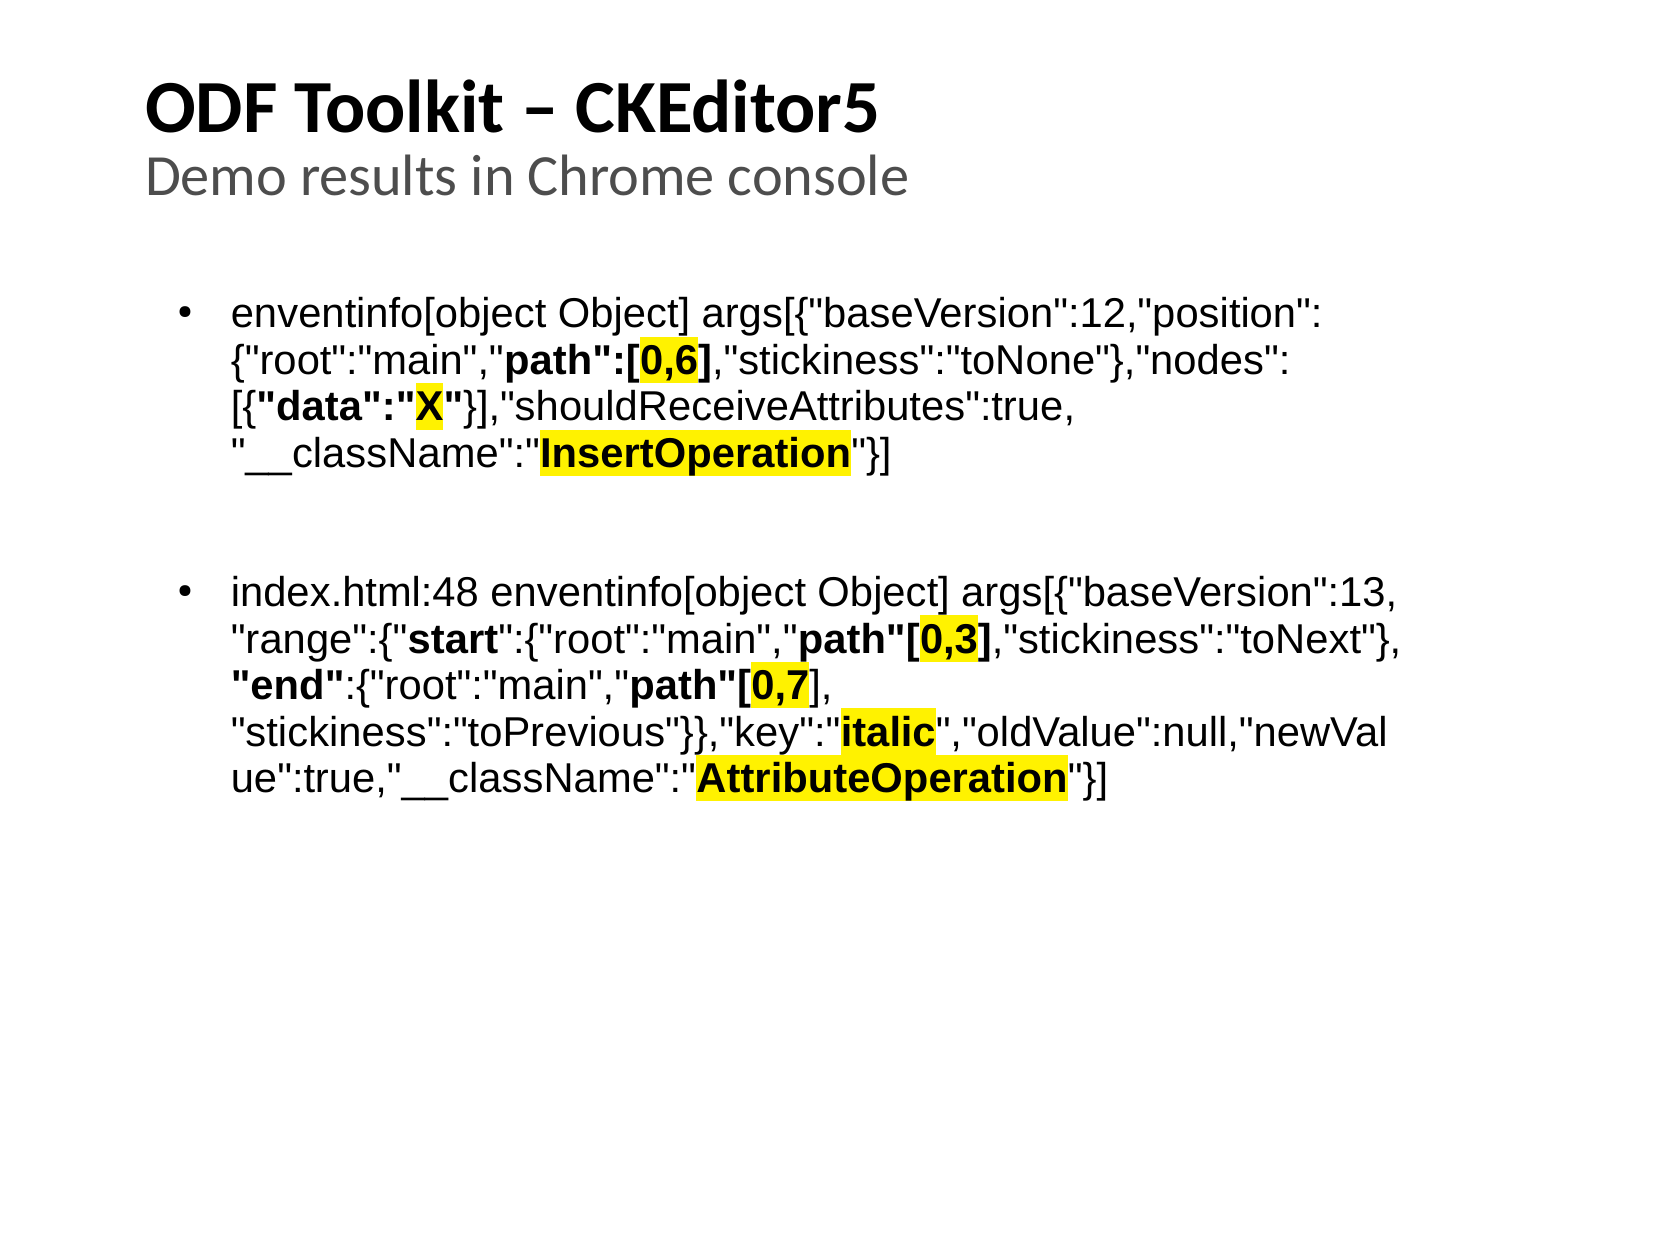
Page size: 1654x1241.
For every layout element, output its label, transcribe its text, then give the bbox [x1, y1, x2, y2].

title ODF Toolkit – CKEditor5 Demo results in Chrome console [145, 67, 1388, 220]
text_box enventinfo[object Object] args[{"baseVersion":12,"position":{"root":"main","path":[0,6],"stickiness":"toNone"},"nodes":[{"data":"X"}],"shouldReceiveAttributes":true, "__className":"InsertOperation"}] index.html:48 enventinfo[object Object] args[{"baseVersion":13, "range":{"start":{"root":"main","path"[0,3],"stickiness":"toNext"}, "end":{"root":"main","path"[0,7], "stickiness":"toPrevious"}},"key":"italic","oldValue":null,"newValue":true,"__className":"AttributeOperation"}] [145, 282, 1423, 1046]
